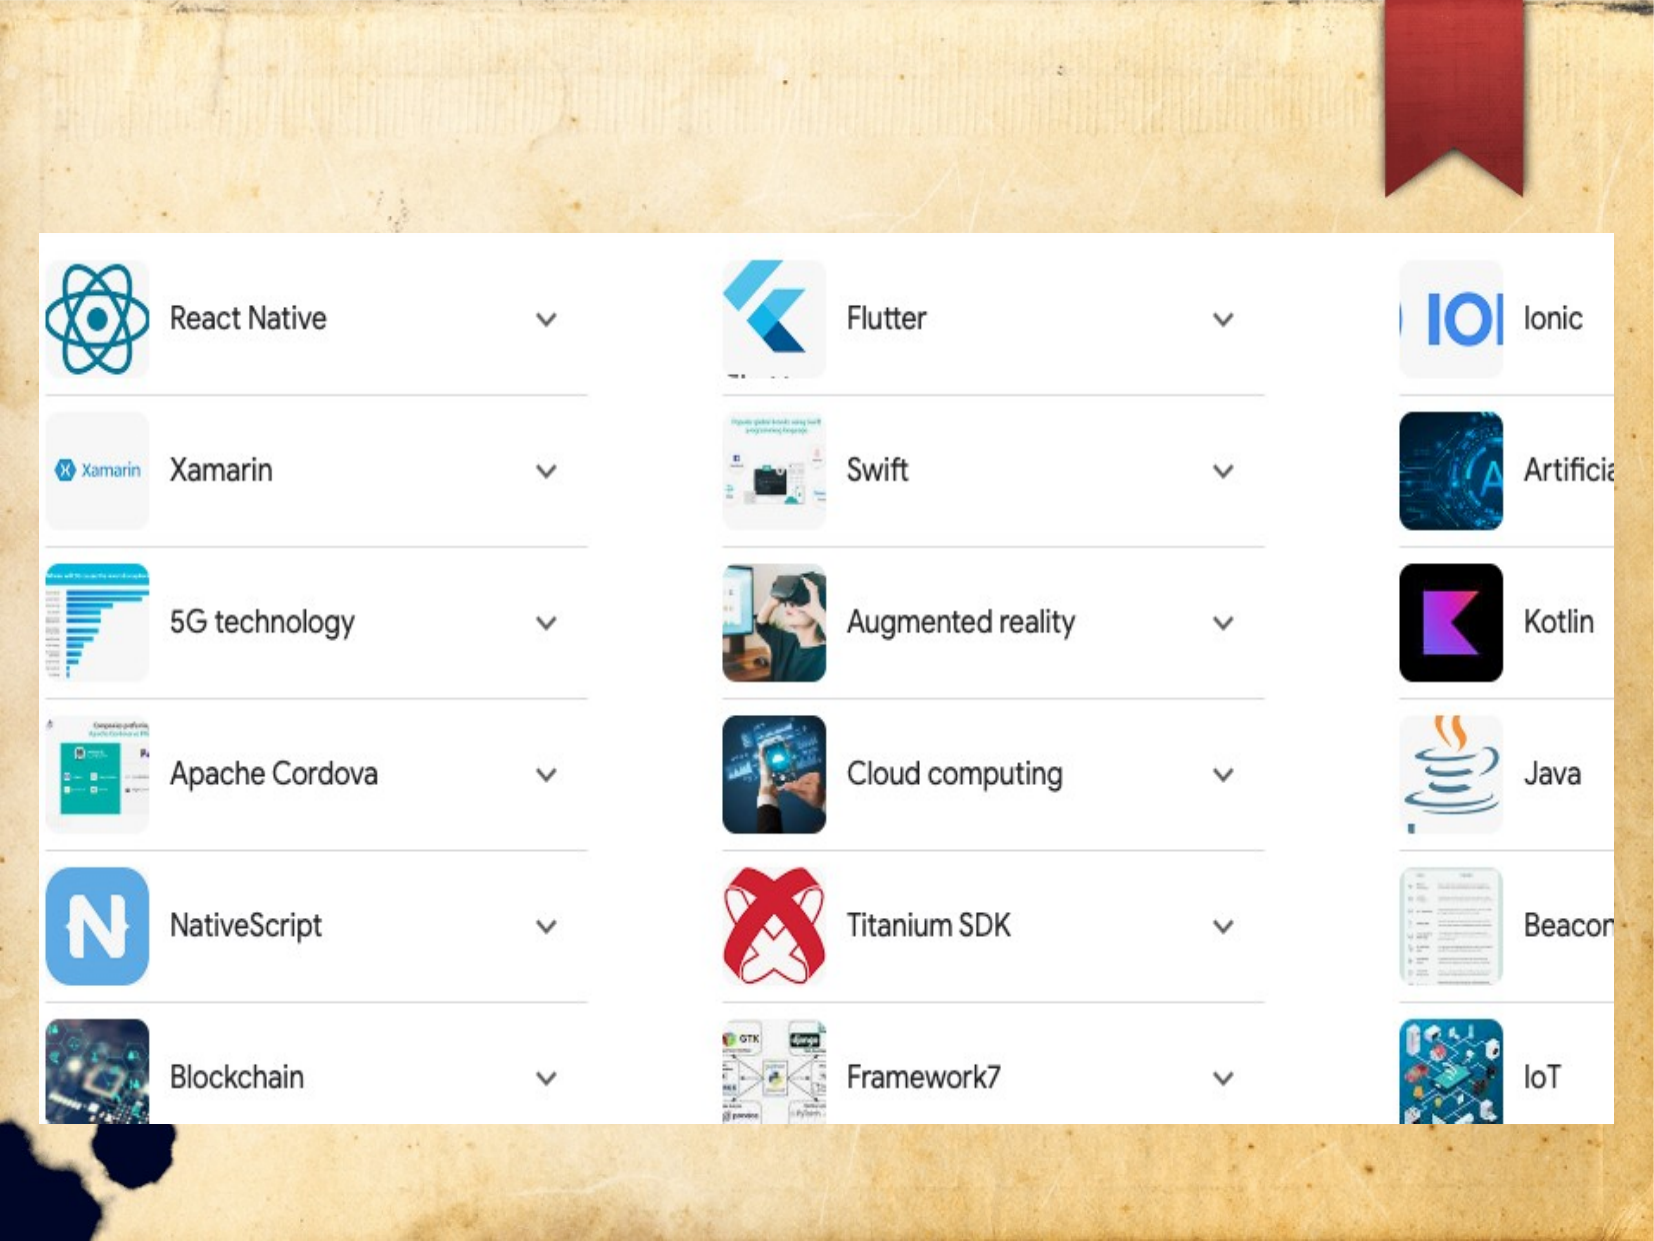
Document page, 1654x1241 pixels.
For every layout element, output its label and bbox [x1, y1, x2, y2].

picture [39, 233, 1614, 1124]
